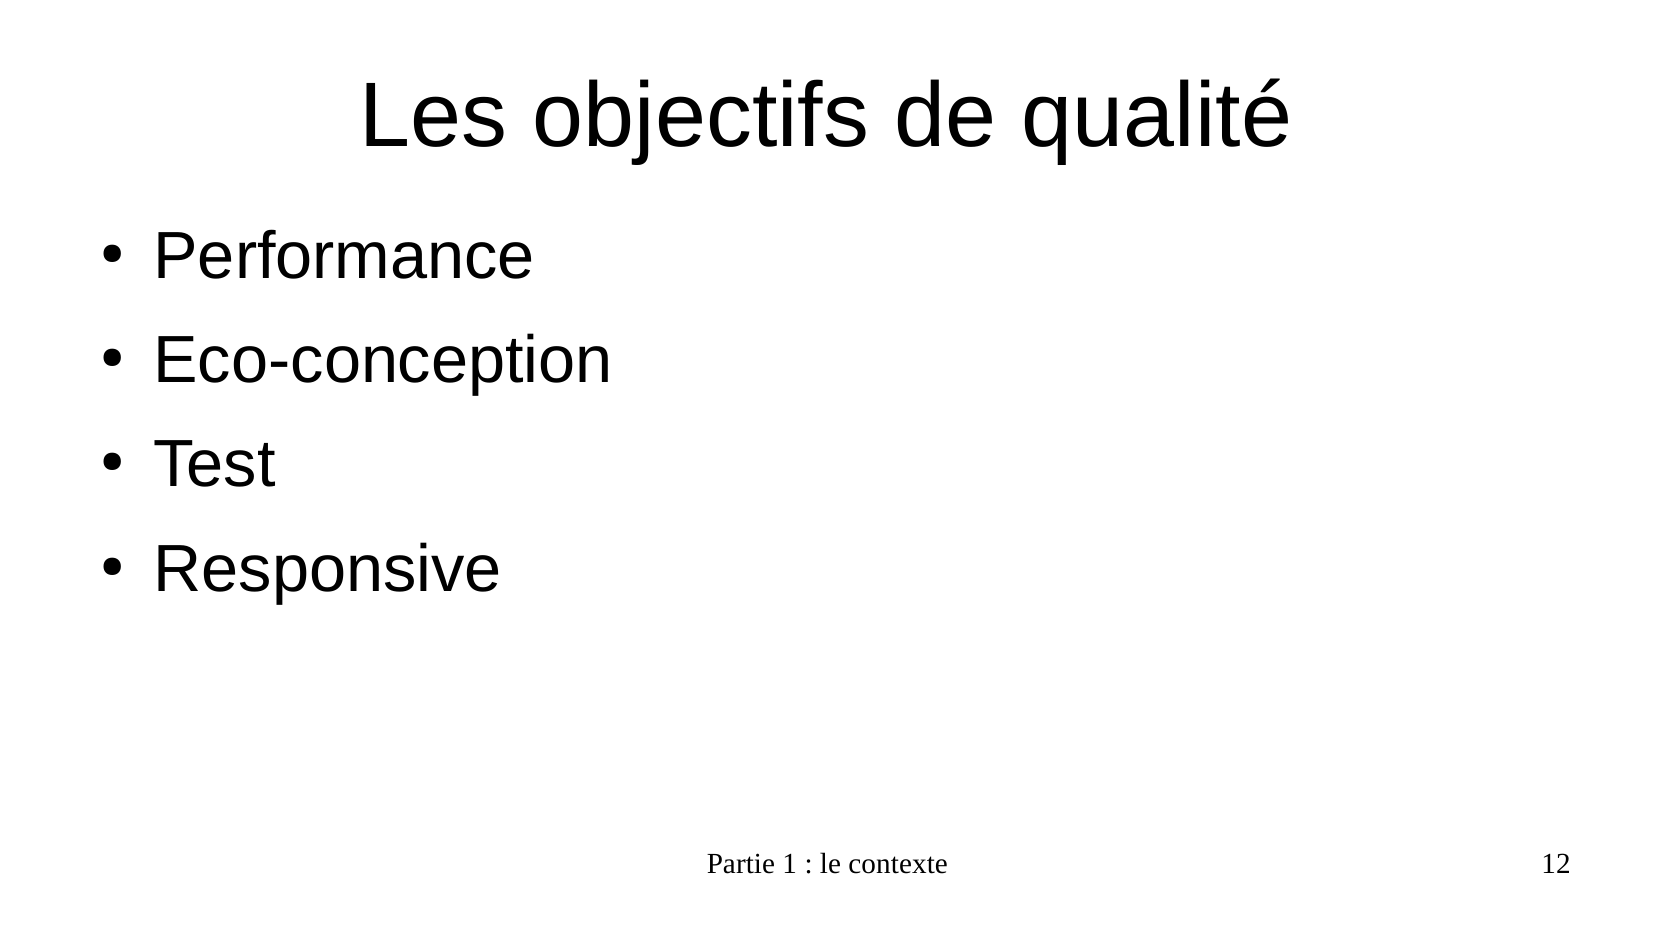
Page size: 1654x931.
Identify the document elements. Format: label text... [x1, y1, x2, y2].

title Les objectifs de qualité [82, 37, 1571, 193]
list Performance Eco-conception Test Responsive [82, 217, 1571, 758]
